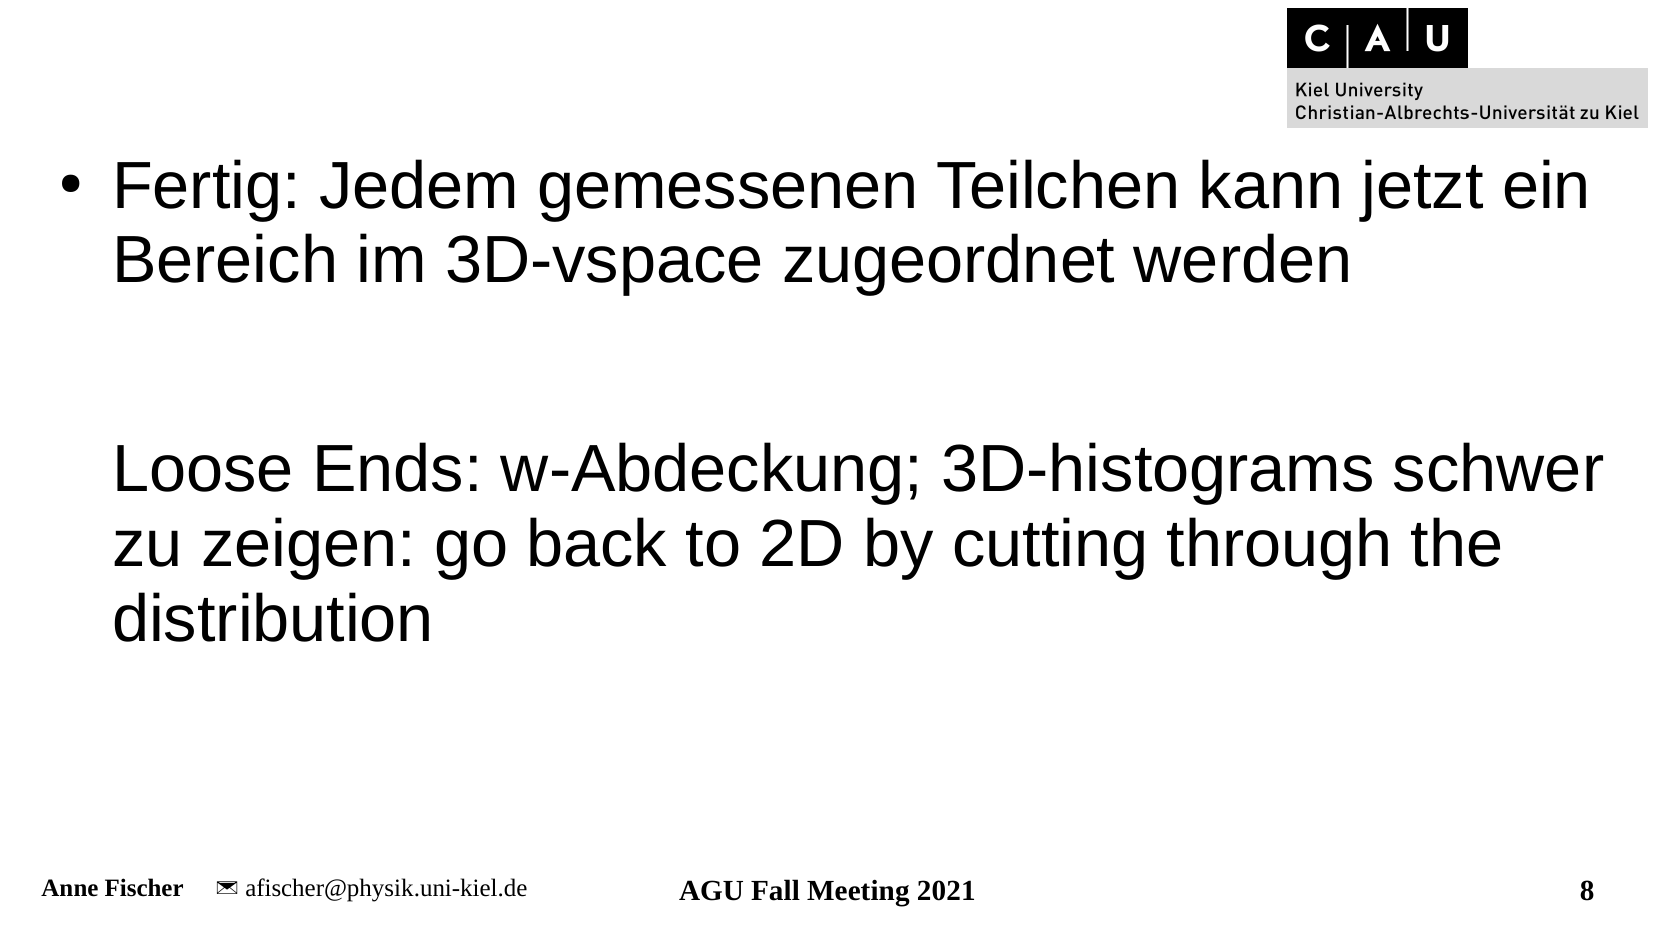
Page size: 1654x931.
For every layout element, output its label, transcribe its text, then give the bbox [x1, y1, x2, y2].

list Fertig: Jedem gemessenen Teilchen kann jetzt ein Bereich im 3D-vspace zugeordnet werden Loose Ends: w-Abdeckung; 3D-histograms schwer zu zeigen: go back to 2D by cutting through the distribution [41, 147, 1625, 845]
picture [1287, 8, 1648, 128]
